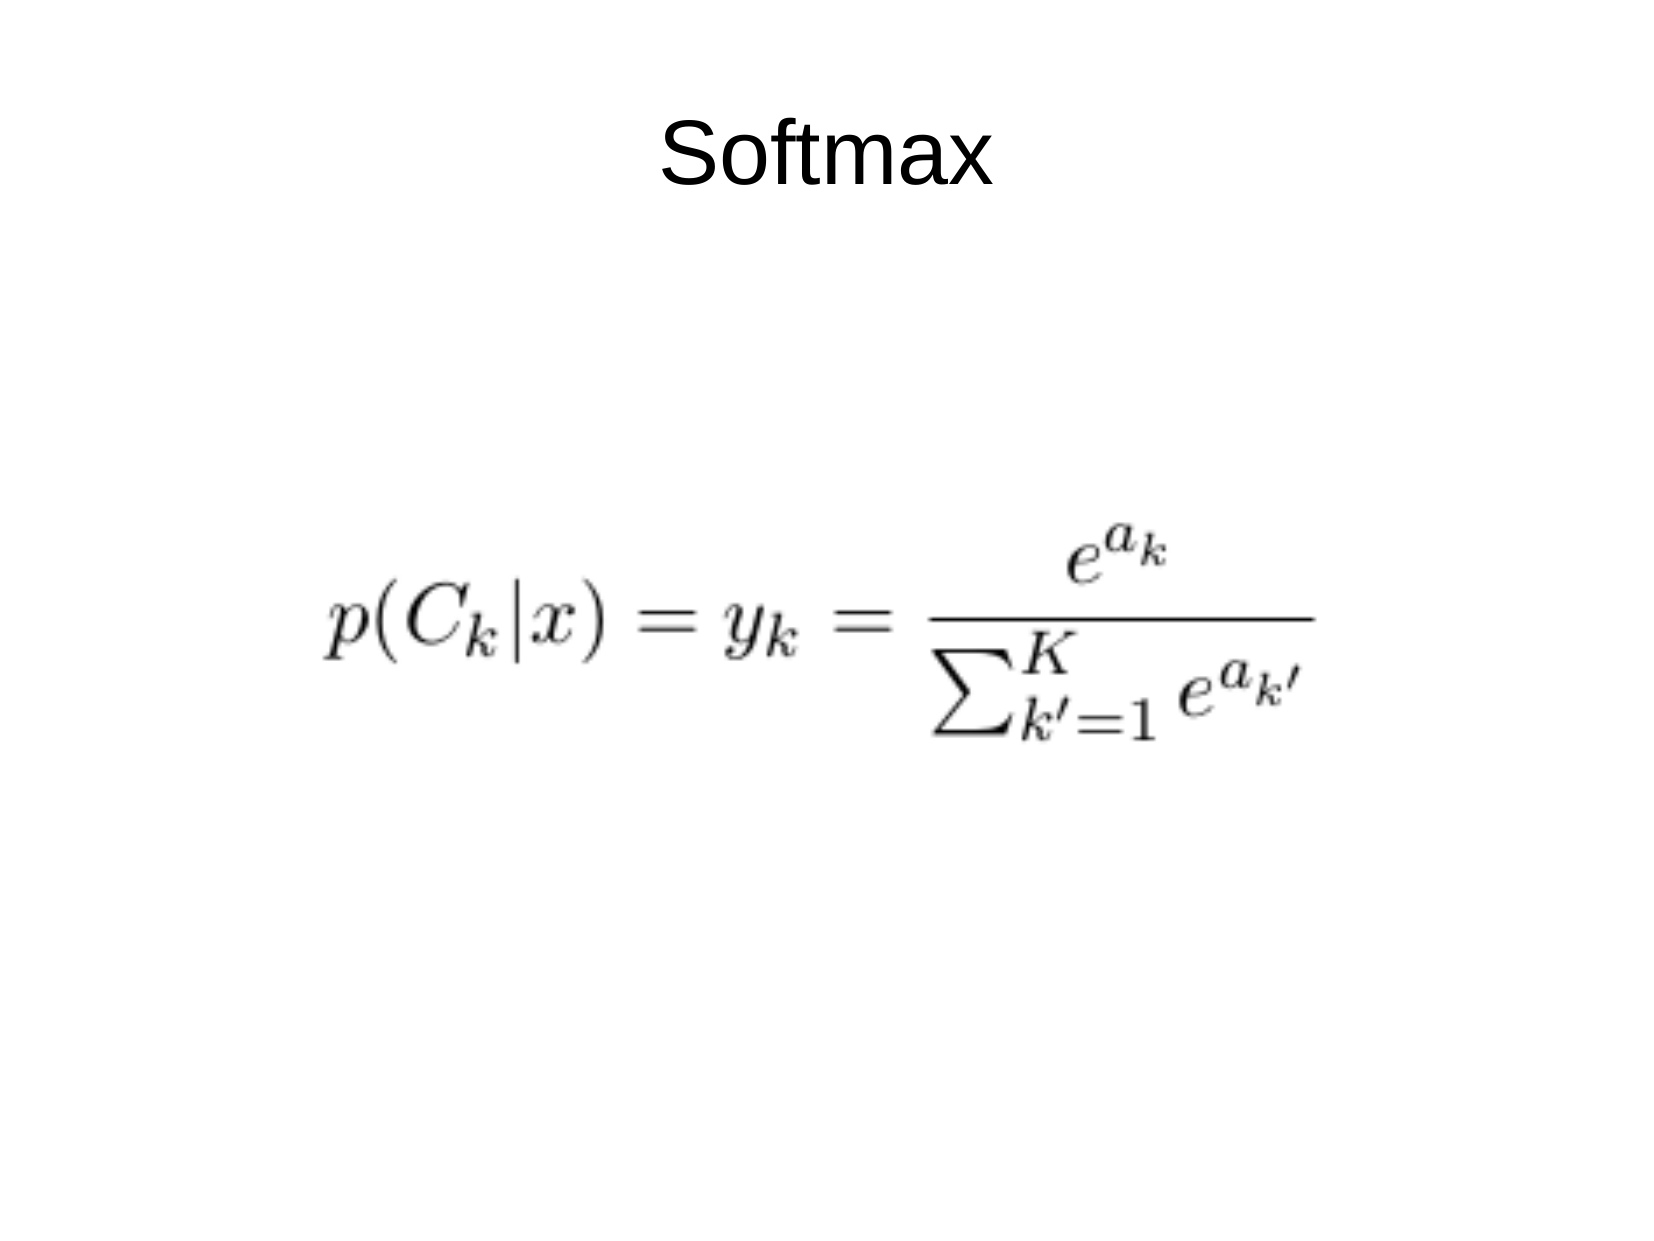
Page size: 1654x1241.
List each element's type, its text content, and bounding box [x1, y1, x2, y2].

title Softmax [82, 49, 1571, 257]
picture [300, 486, 1331, 781]
